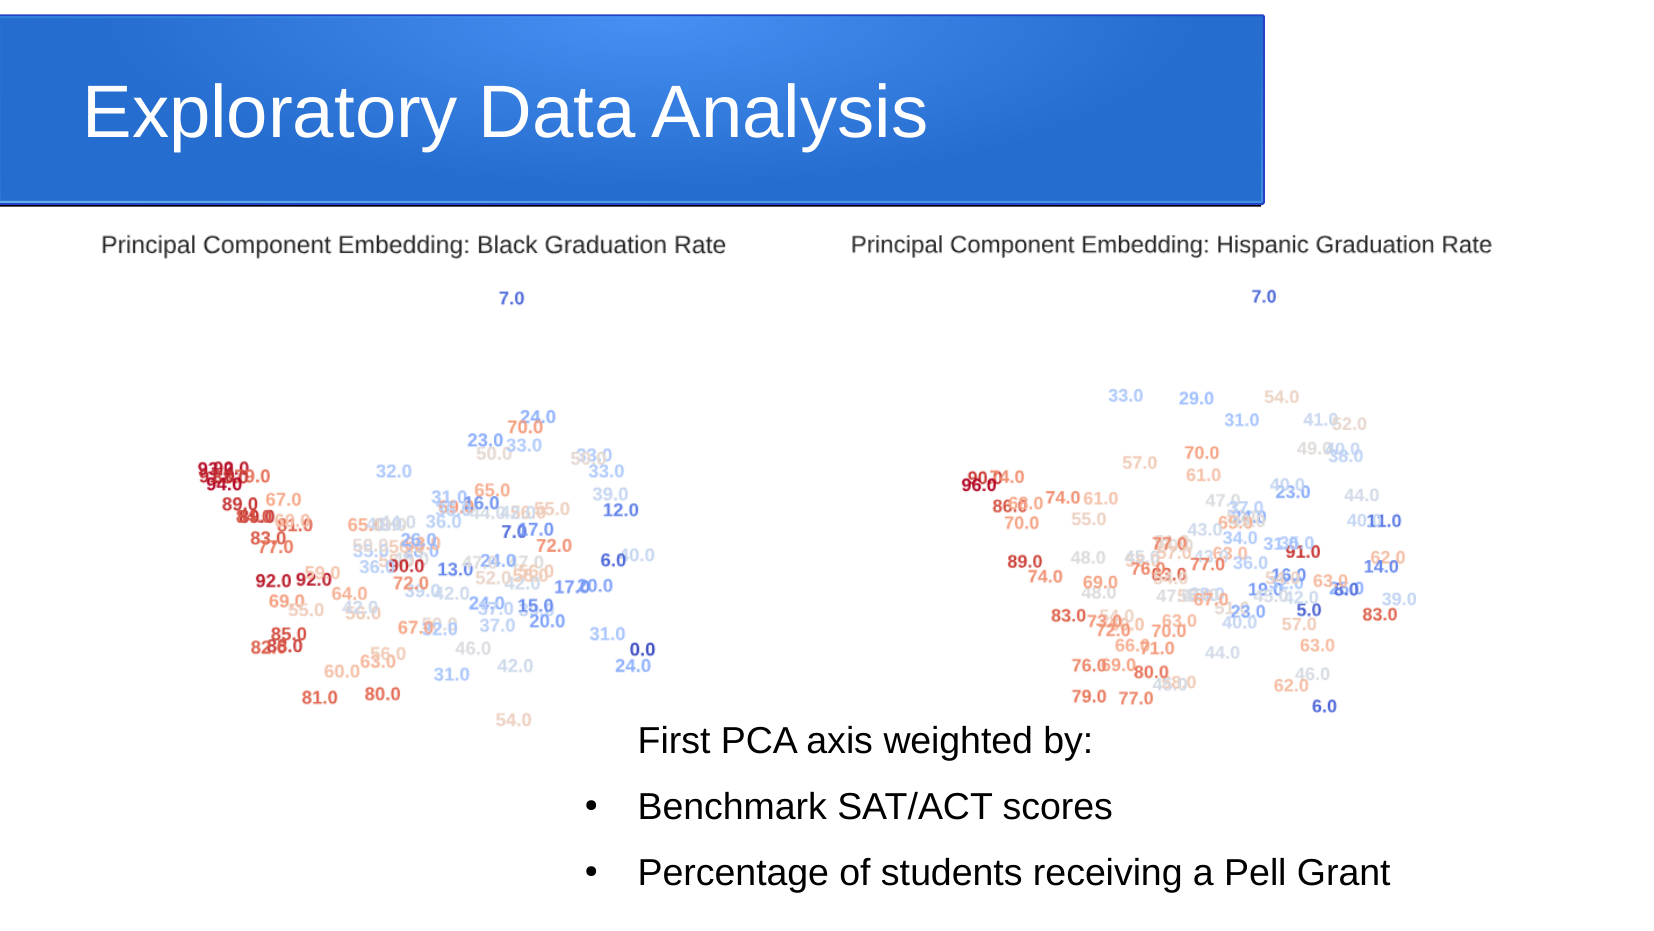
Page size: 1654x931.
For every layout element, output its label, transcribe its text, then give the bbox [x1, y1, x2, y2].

list First PCA axis weighted by: Benchmark SAT/ACT scores Percentage of students receiving a Pell Grant [566, 720, 1441, 931]
picture [840, 224, 1503, 765]
title Exploratory Data Analysis [82, 35, 1235, 189]
picture [90, 224, 738, 781]
